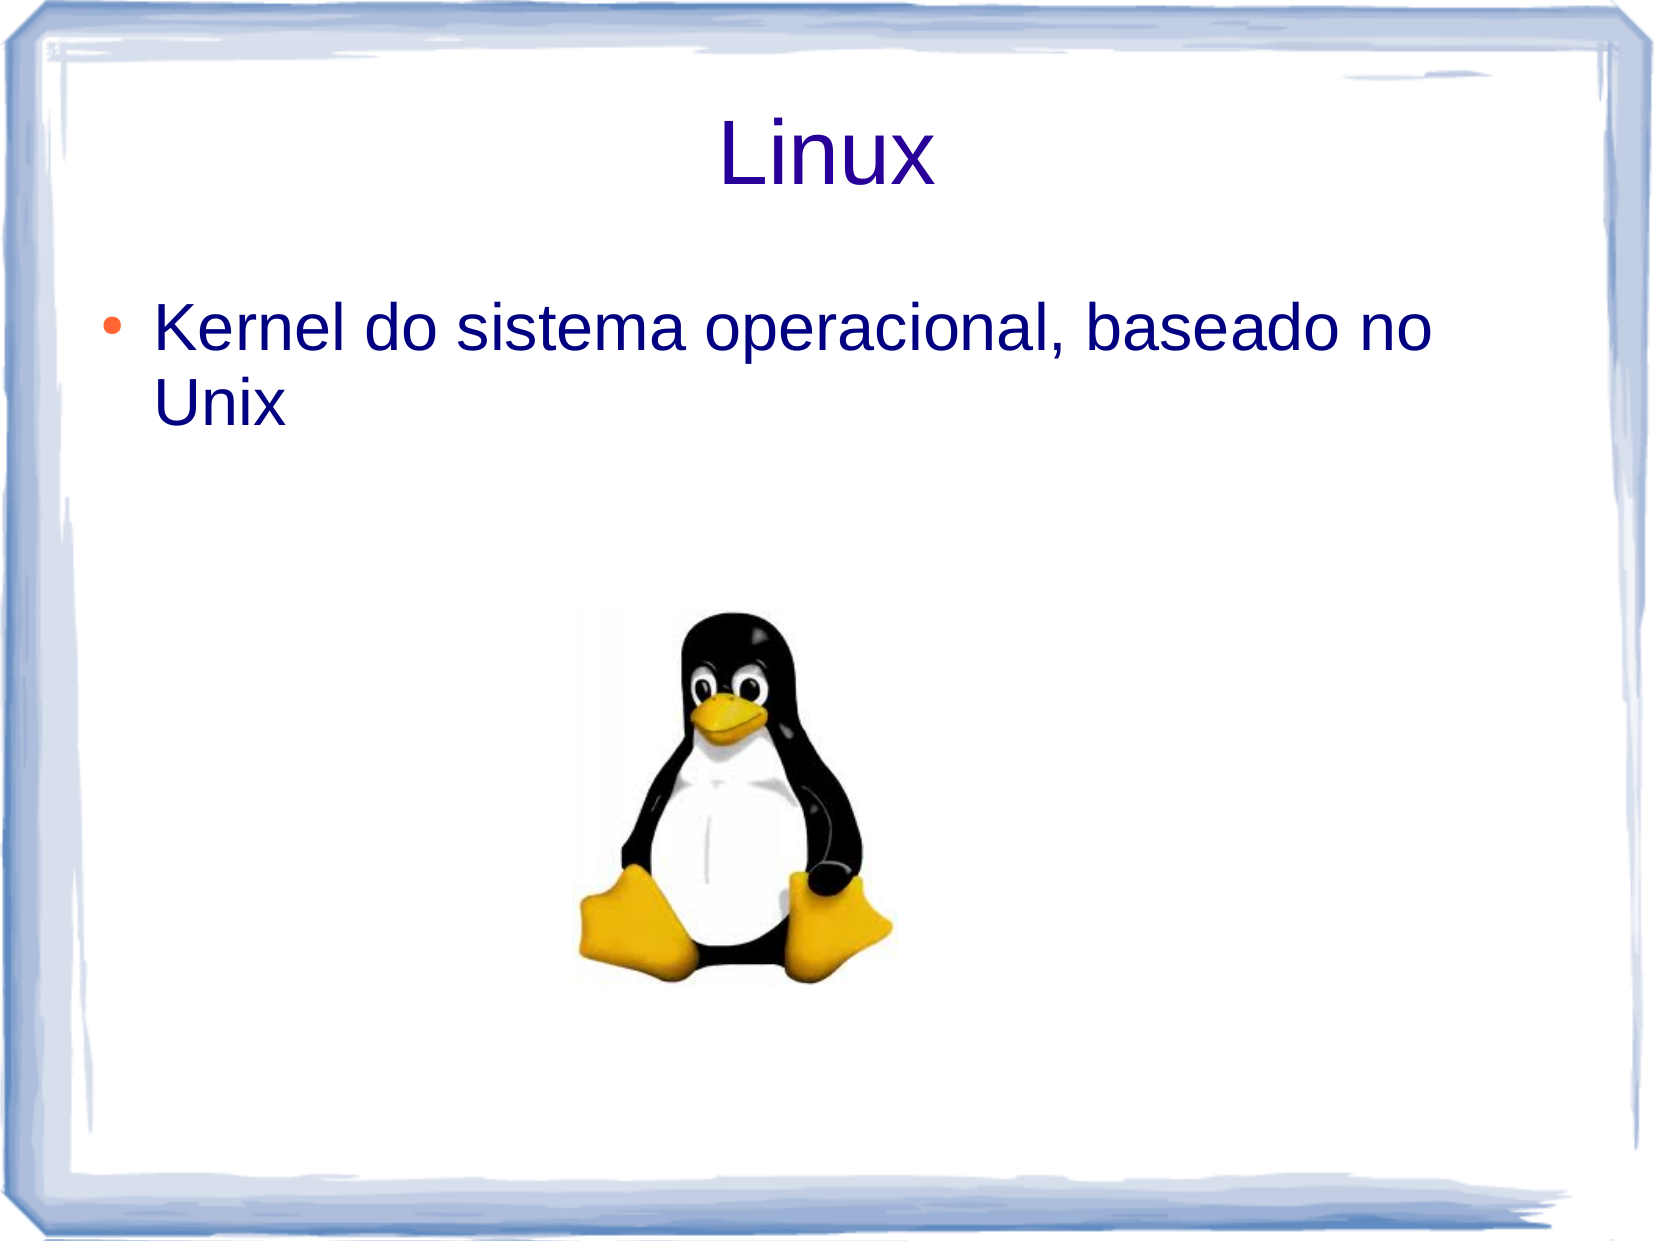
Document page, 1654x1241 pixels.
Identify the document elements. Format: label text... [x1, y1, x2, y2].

title Linux [82, 49, 1571, 257]
list Kernel do sistema operacional, baseado no Unix [82, 290, 1538, 995]
picture [0, 0, 1654, 1241]
